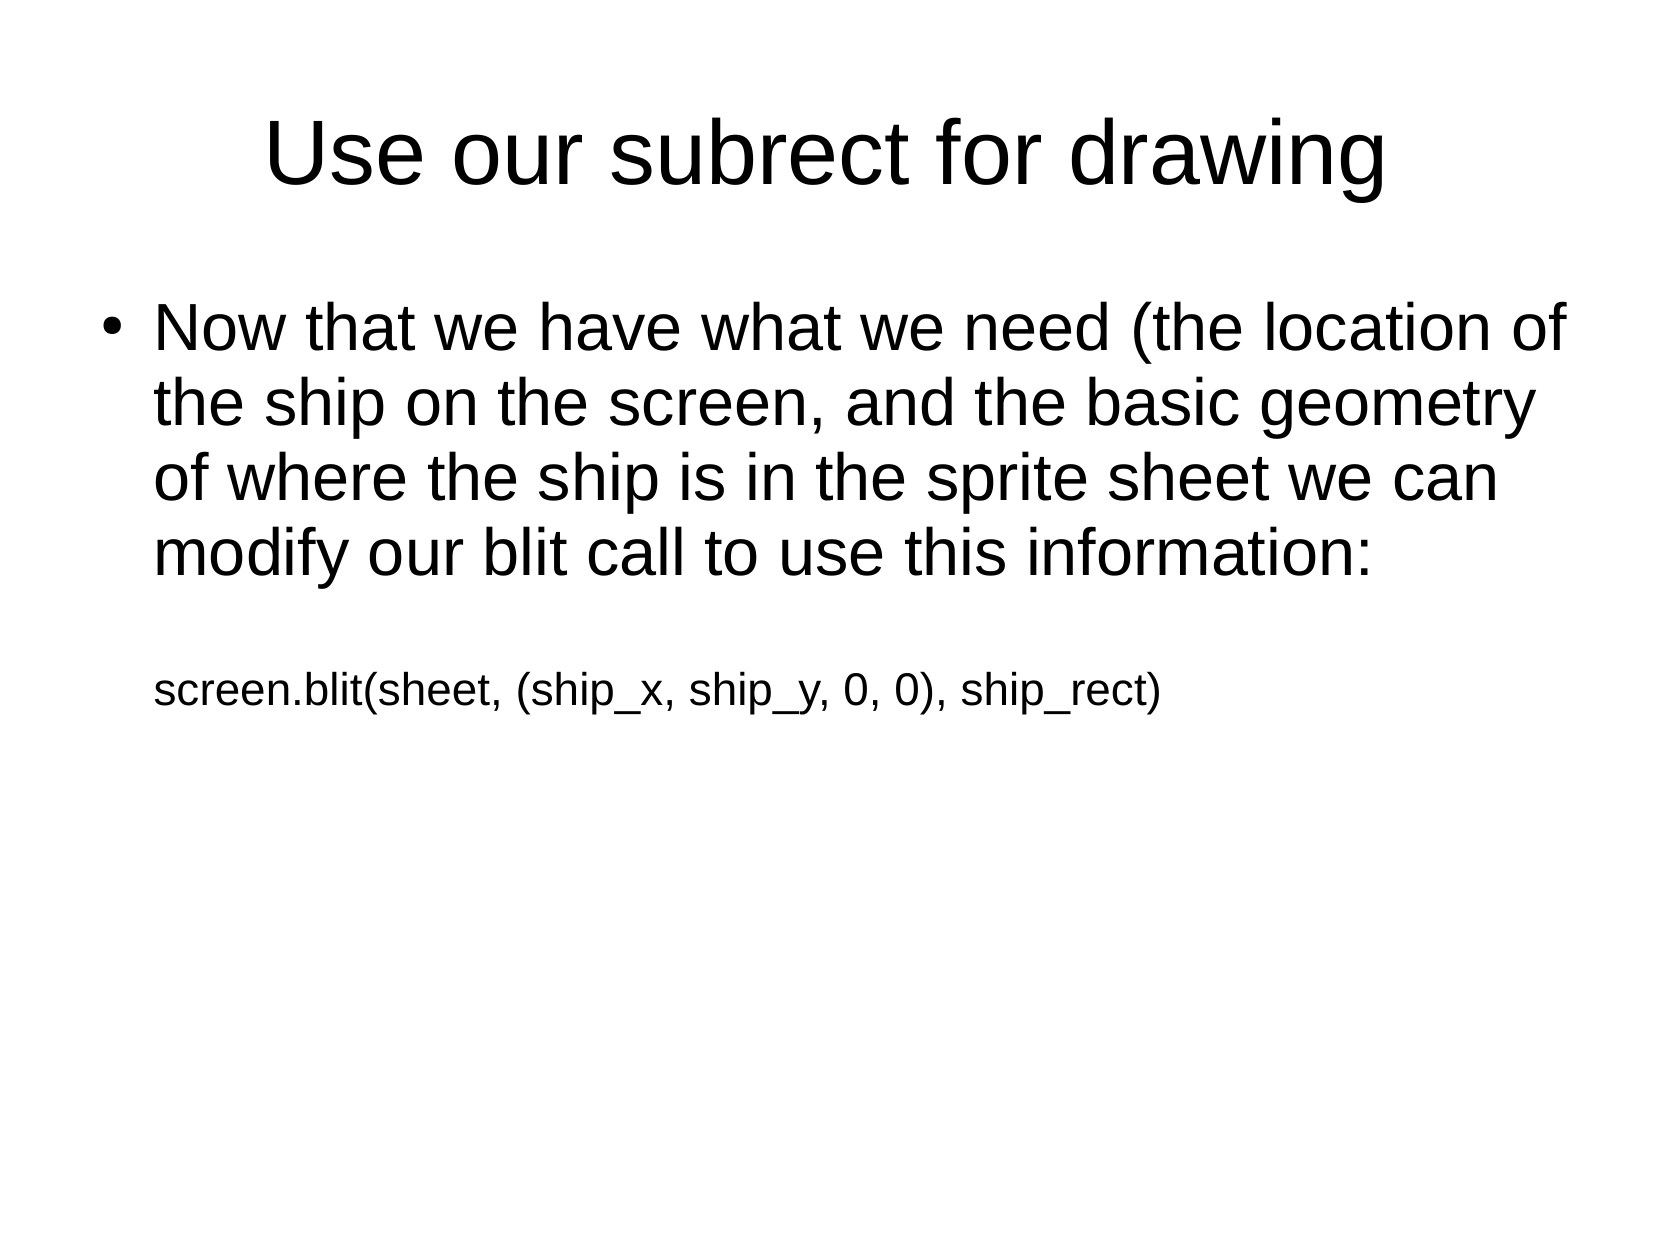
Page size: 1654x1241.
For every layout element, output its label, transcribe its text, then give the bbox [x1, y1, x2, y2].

title Use our subrect for drawing [82, 49, 1571, 257]
list Now that we have what we need (the location of the ship on the screen, and the basic geometry of where the ship is in the sprite sheet we can modify our blit call to use this information: screen.blit(sheet, (ship_x, ship_y, 0, 0), ship_rect) [82, 290, 1571, 1010]
